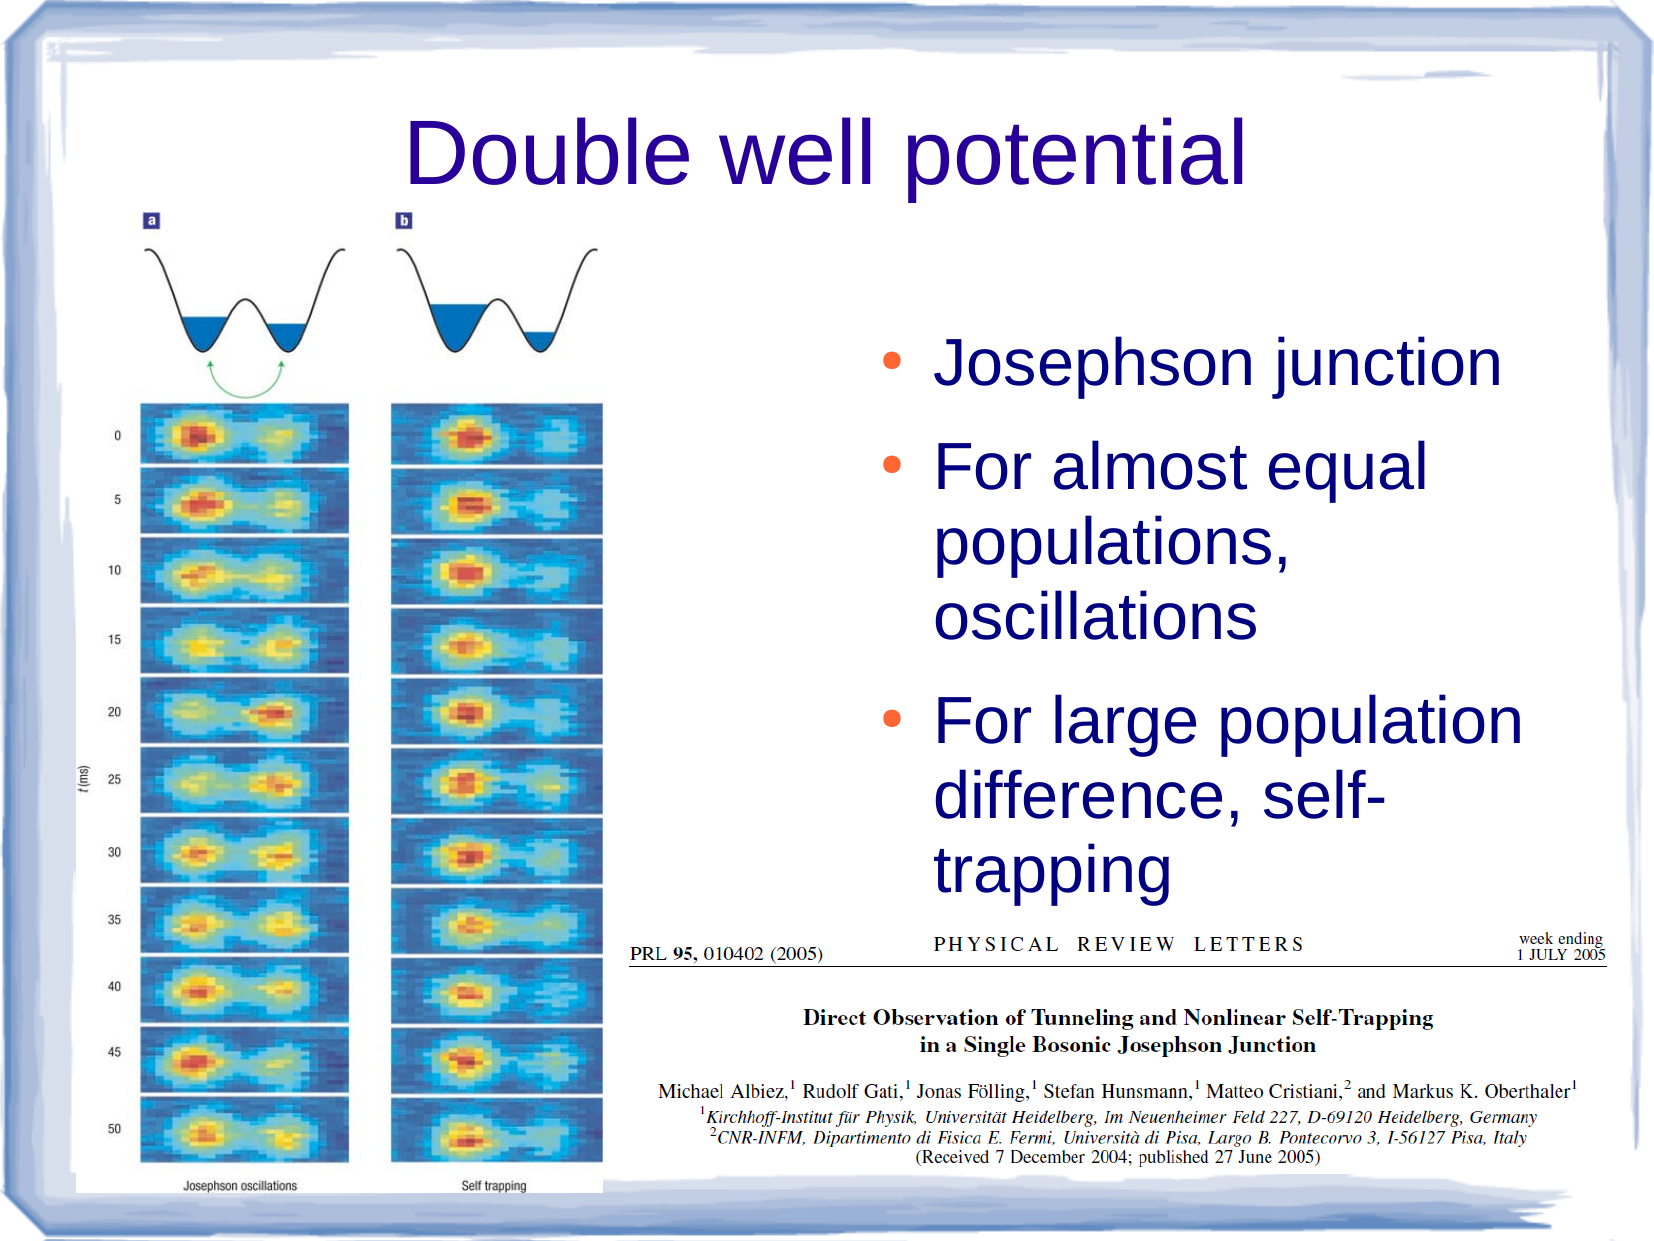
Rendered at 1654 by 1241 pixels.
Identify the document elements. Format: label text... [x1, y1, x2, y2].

list Josephson junction For almost equal populations, oscillations For large population difference, self-trapping [862, 324, 1572, 927]
title Double well potential [82, 49, 1571, 257]
picture [0, 0, 1654, 1241]
